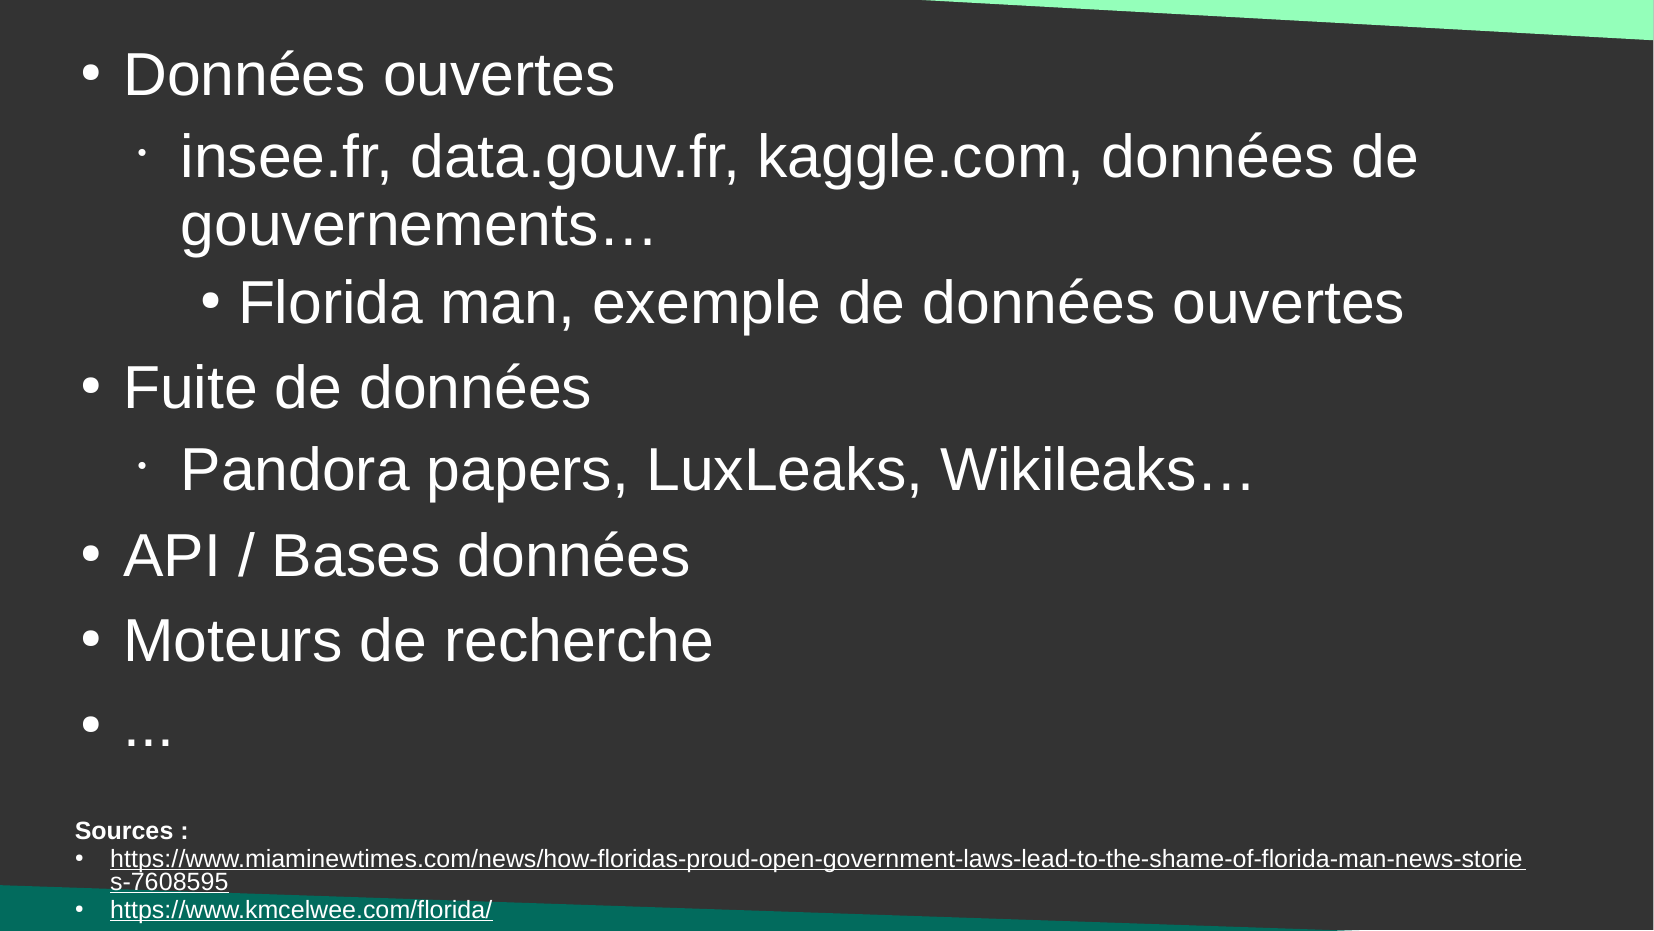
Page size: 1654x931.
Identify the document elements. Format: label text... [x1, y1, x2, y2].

text_box [921, 0, 1654, 41]
text_box Sources : https://www.miaminewtimes.com/news/how-floridas-proud-open-government-laws-lead-to-the-shame-of-florida-man-news-stories-7608595 https://www.kmcelwee.com/florida/ [60, 809, 1546, 931]
list Données ouvertes insee.fr, data.gouv.fr, kaggle.com, données de gouvernements… Florida man, exemple de données ouvertes Fuite de données Pandora papers, LuxLeaks, Wikileaks… API / Bases données Moteurs de recherche ... [65, 40, 1554, 768]
